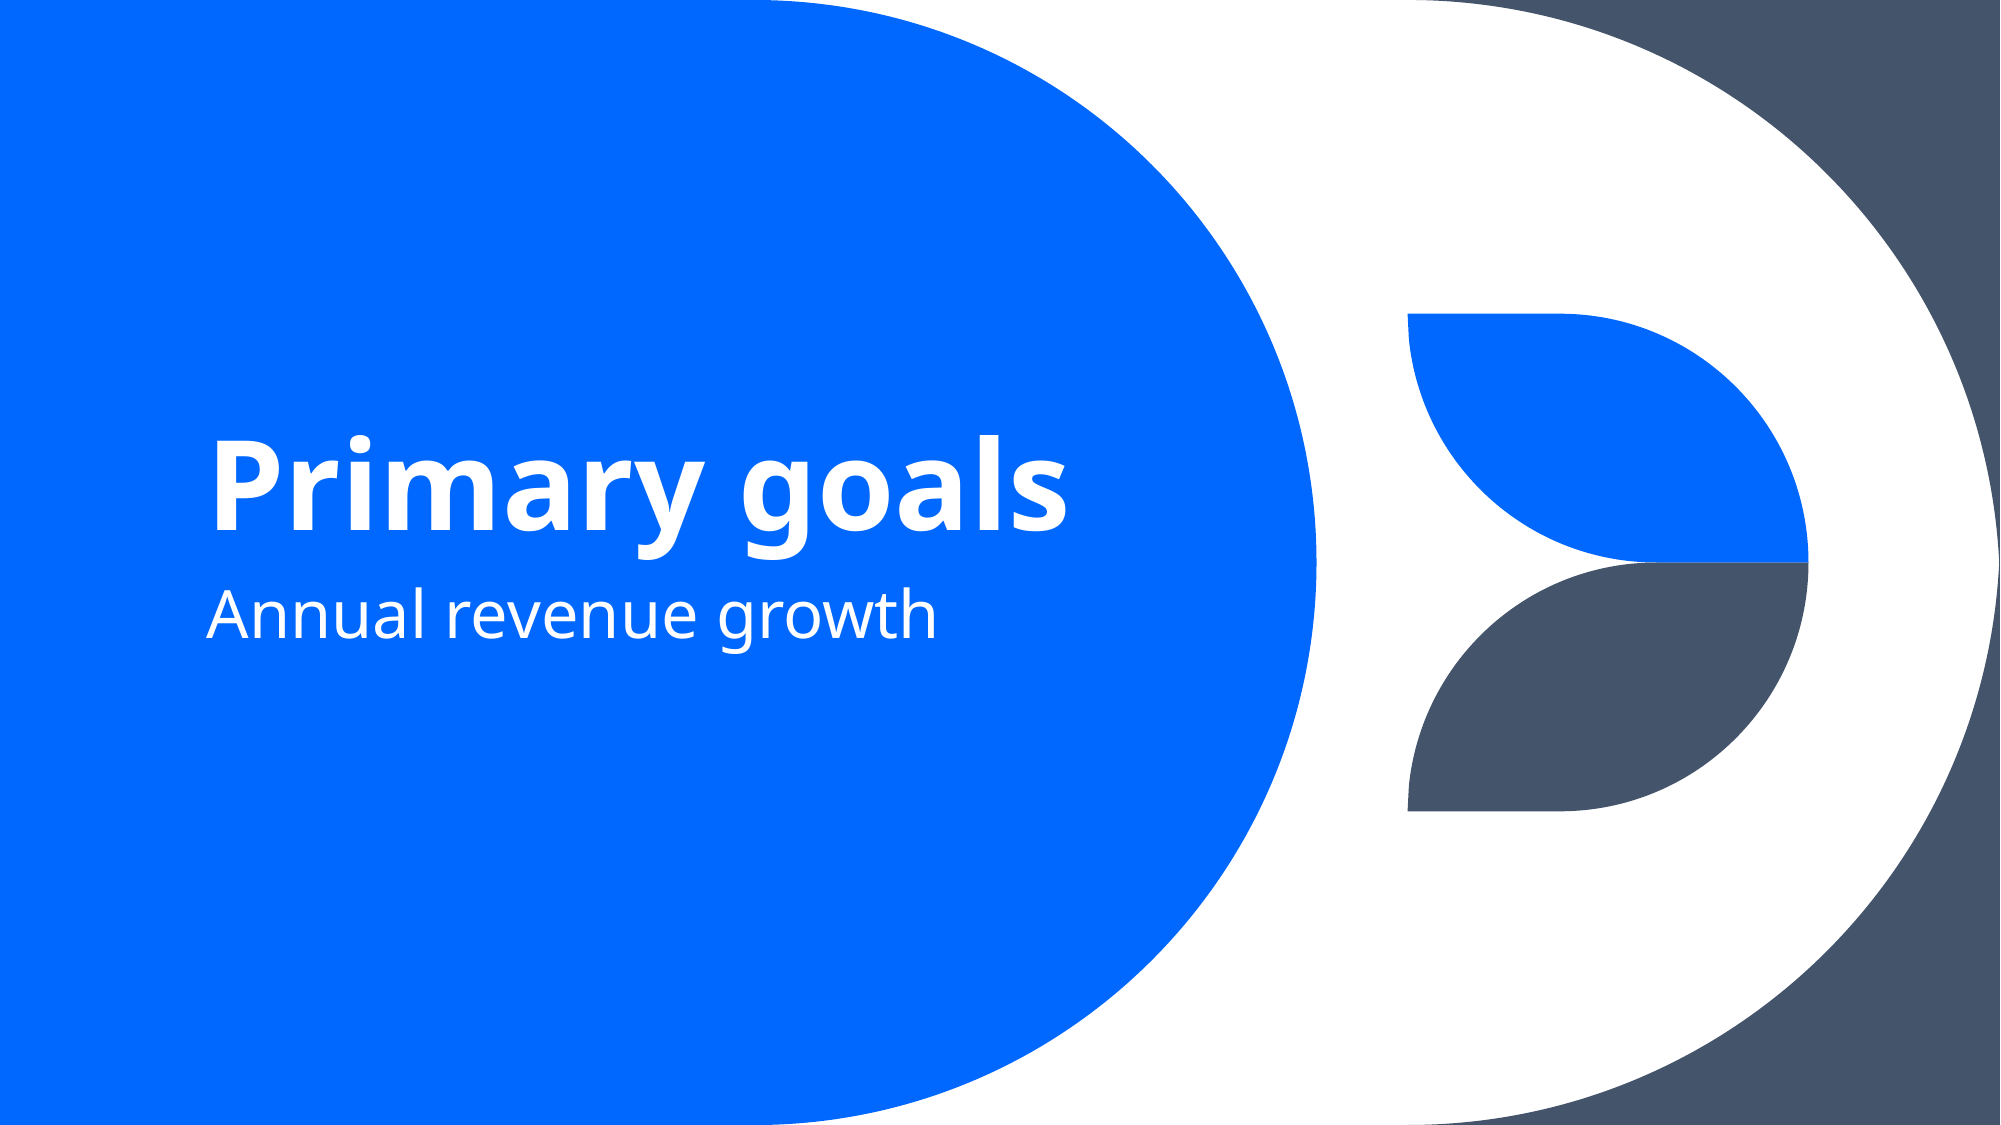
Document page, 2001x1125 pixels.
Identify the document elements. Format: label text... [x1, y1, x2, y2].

title Primary goals [191, 29, 1217, 566]
subtitle Annual revenue growth [191, 572, 1217, 723]
